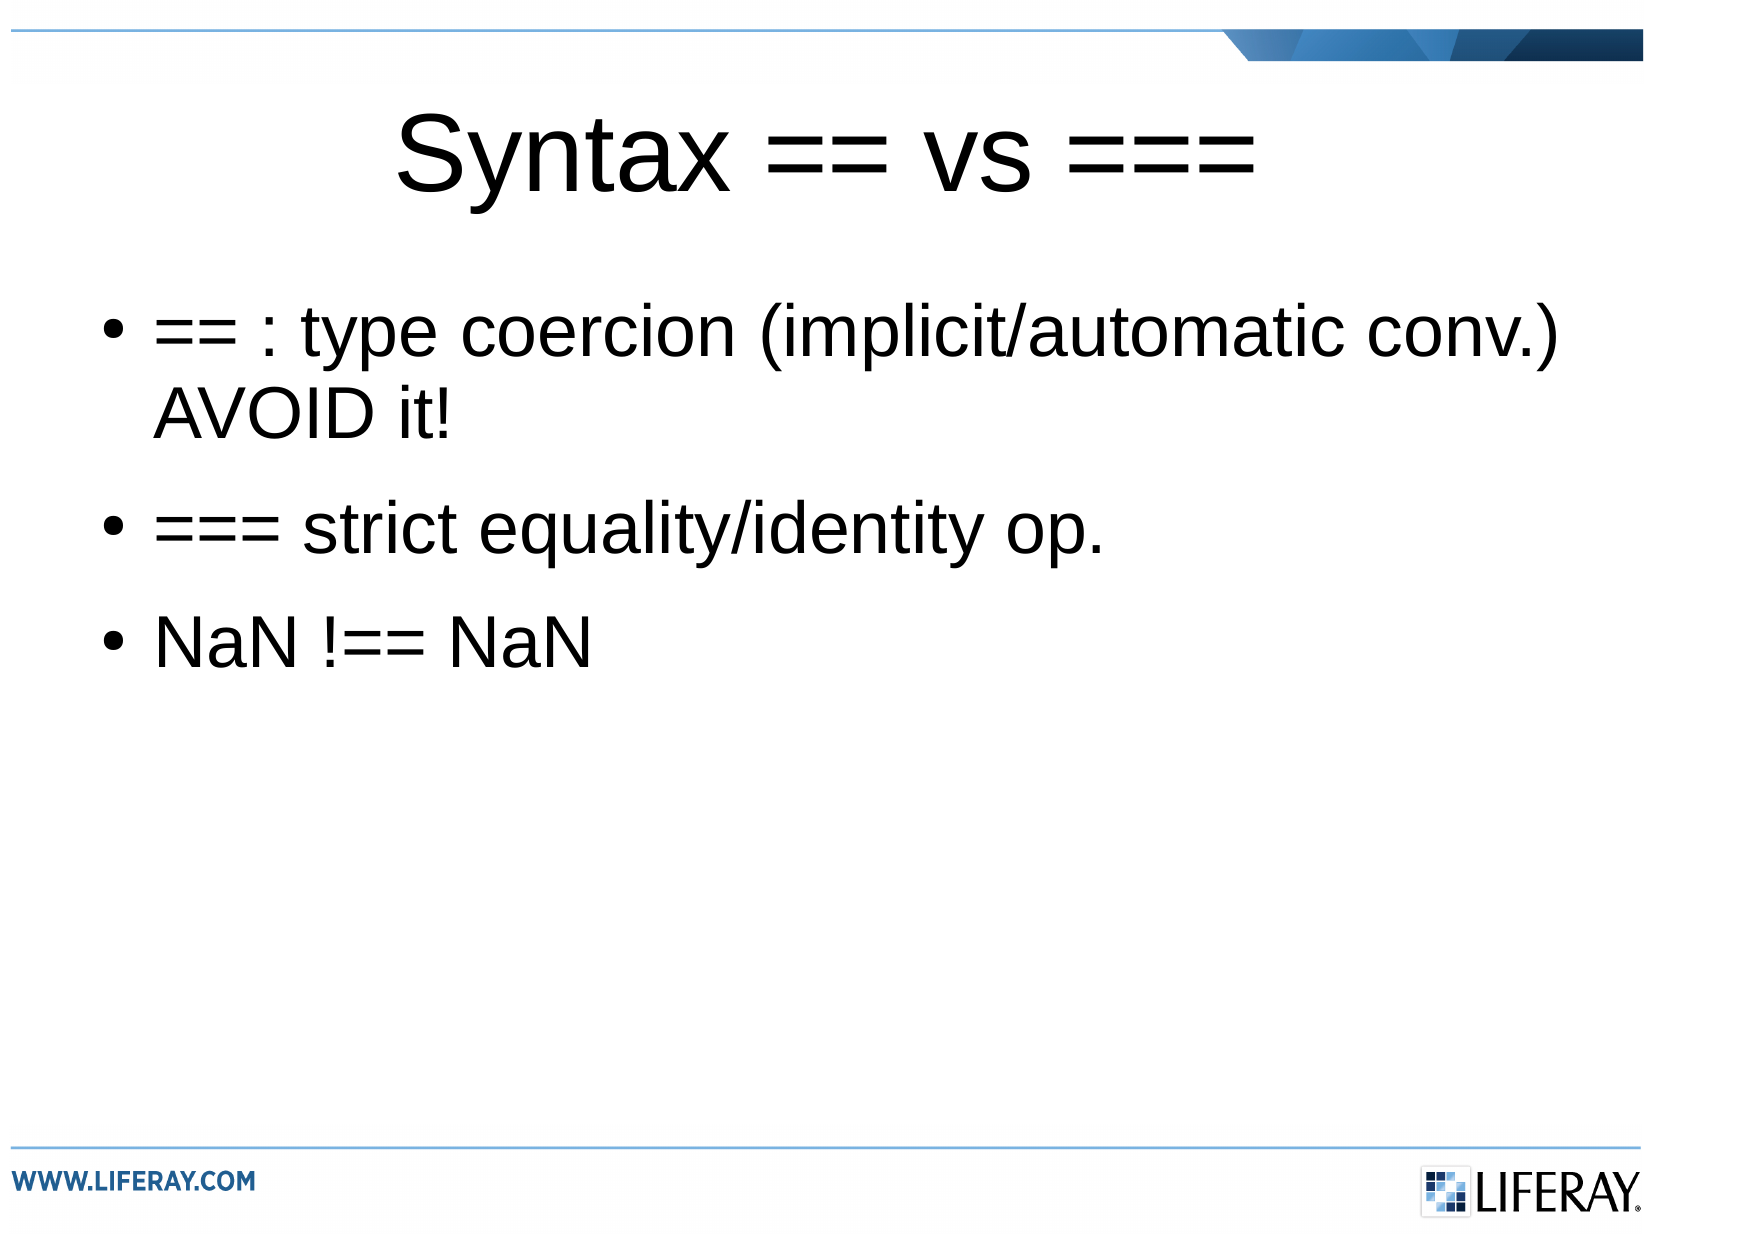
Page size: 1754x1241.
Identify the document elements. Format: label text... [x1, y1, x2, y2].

title Syntax == vs === [82, 49, 1571, 257]
picture [9, 1124, 1642, 1234]
list == : type coercion (implicit/automatic conv.) AVOID it! === strict equality/identity op. NaN !== NaN [82, 290, 1571, 1010]
picture [11, 0, 1644, 84]
